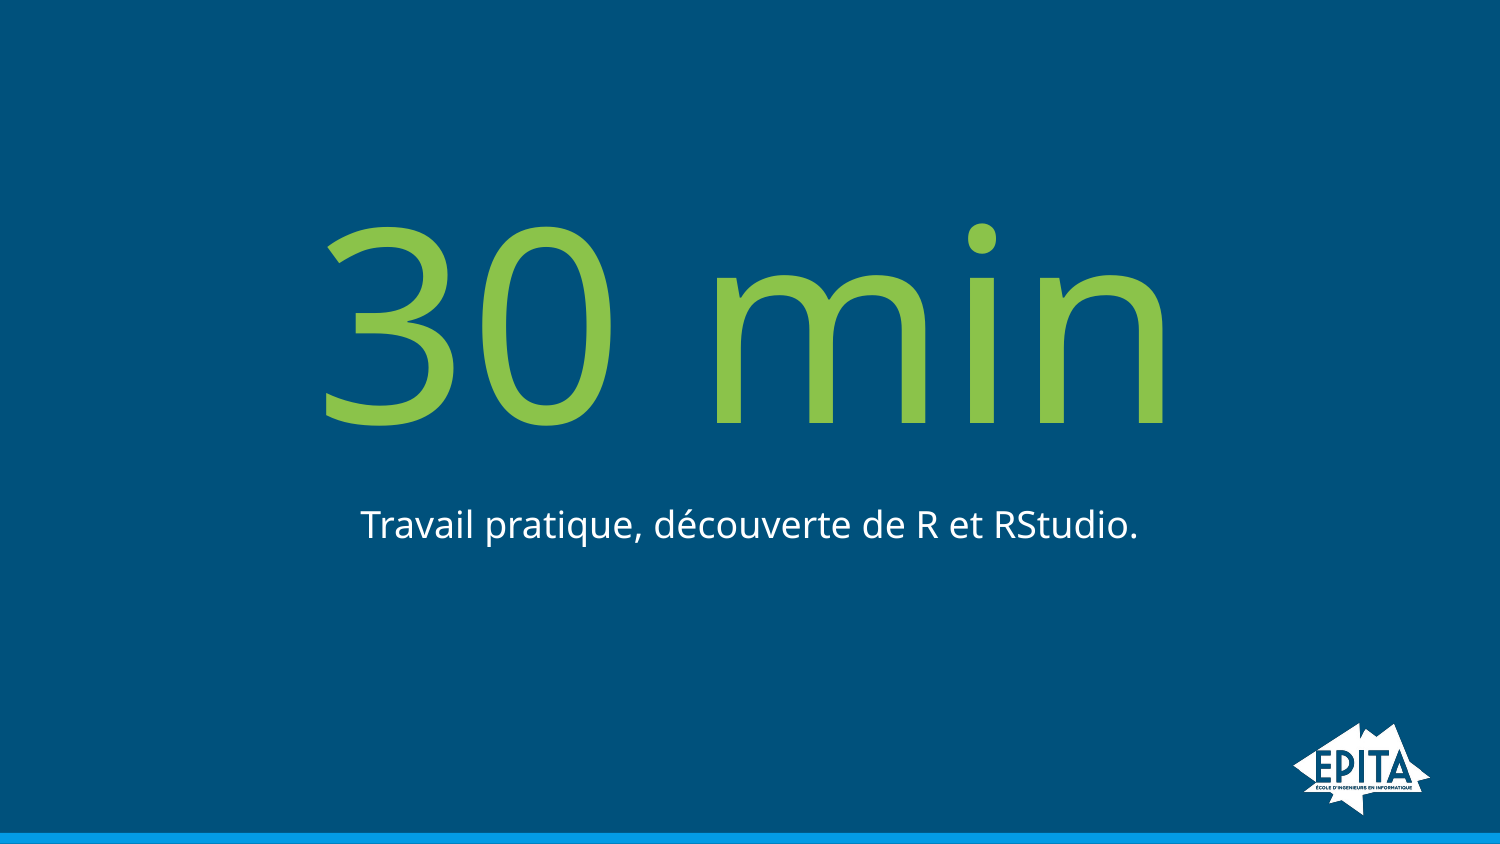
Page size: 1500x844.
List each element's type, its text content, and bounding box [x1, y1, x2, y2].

picture [1295, 753, 1315, 780]
list Travail pratique, découverte de R et RStudio. [63, 478, 1437, 655]
picture [1306, 725, 1428, 814]
title 30 min [63, 189, 1437, 442]
